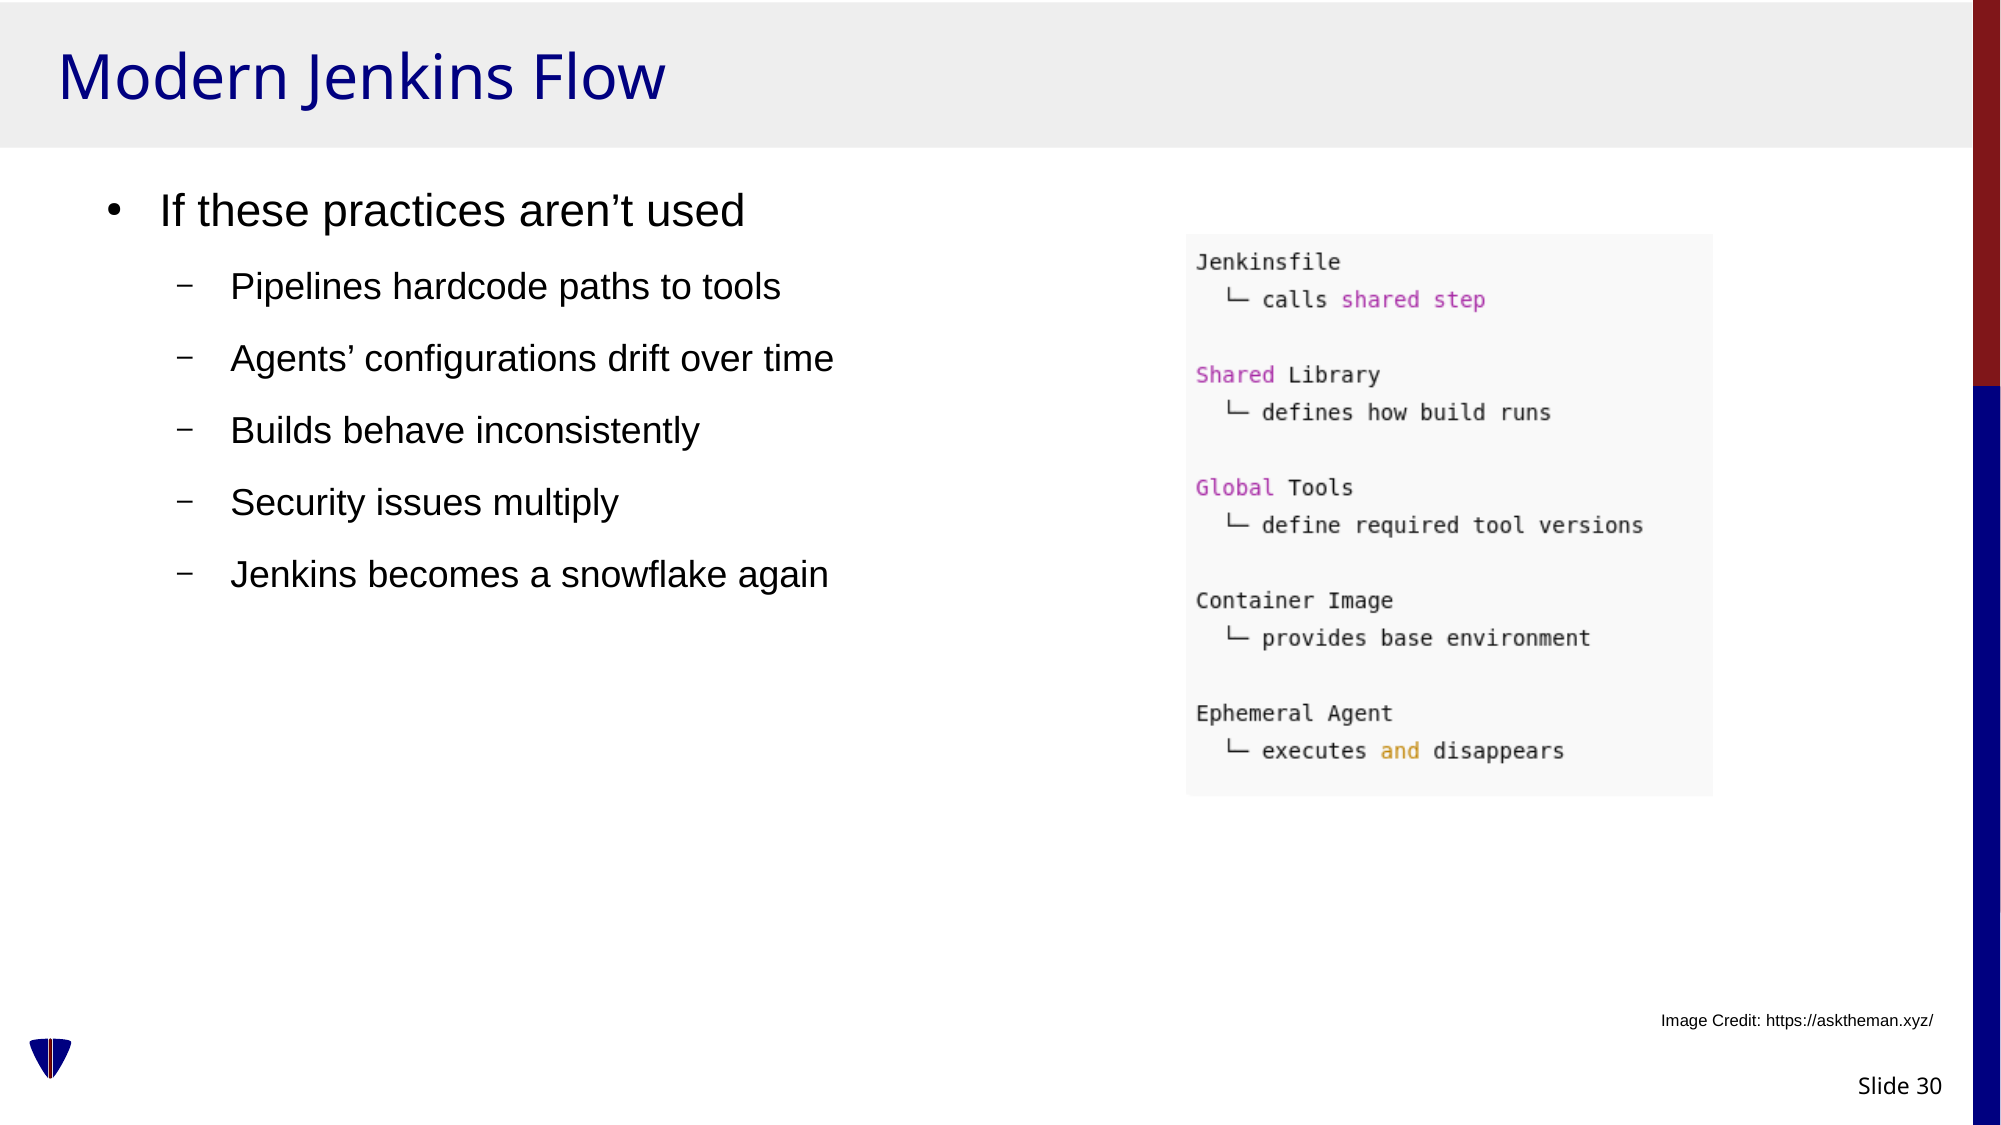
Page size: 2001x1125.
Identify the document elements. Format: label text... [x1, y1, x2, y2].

picture [1186, 234, 1713, 798]
text_box Image Credit: https://asktheman.xyz/ [1033, 1003, 1949, 1063]
list If these practices aren’t used Pipelines hardcode paths to tools Agents’ configurations drift over time Builds behave inconsistently Security issues multiply Jenkins becomes a snowflake again [88, 177, 1004, 1034]
title Modern Jenkins Flow [0, 2, 1973, 148]
